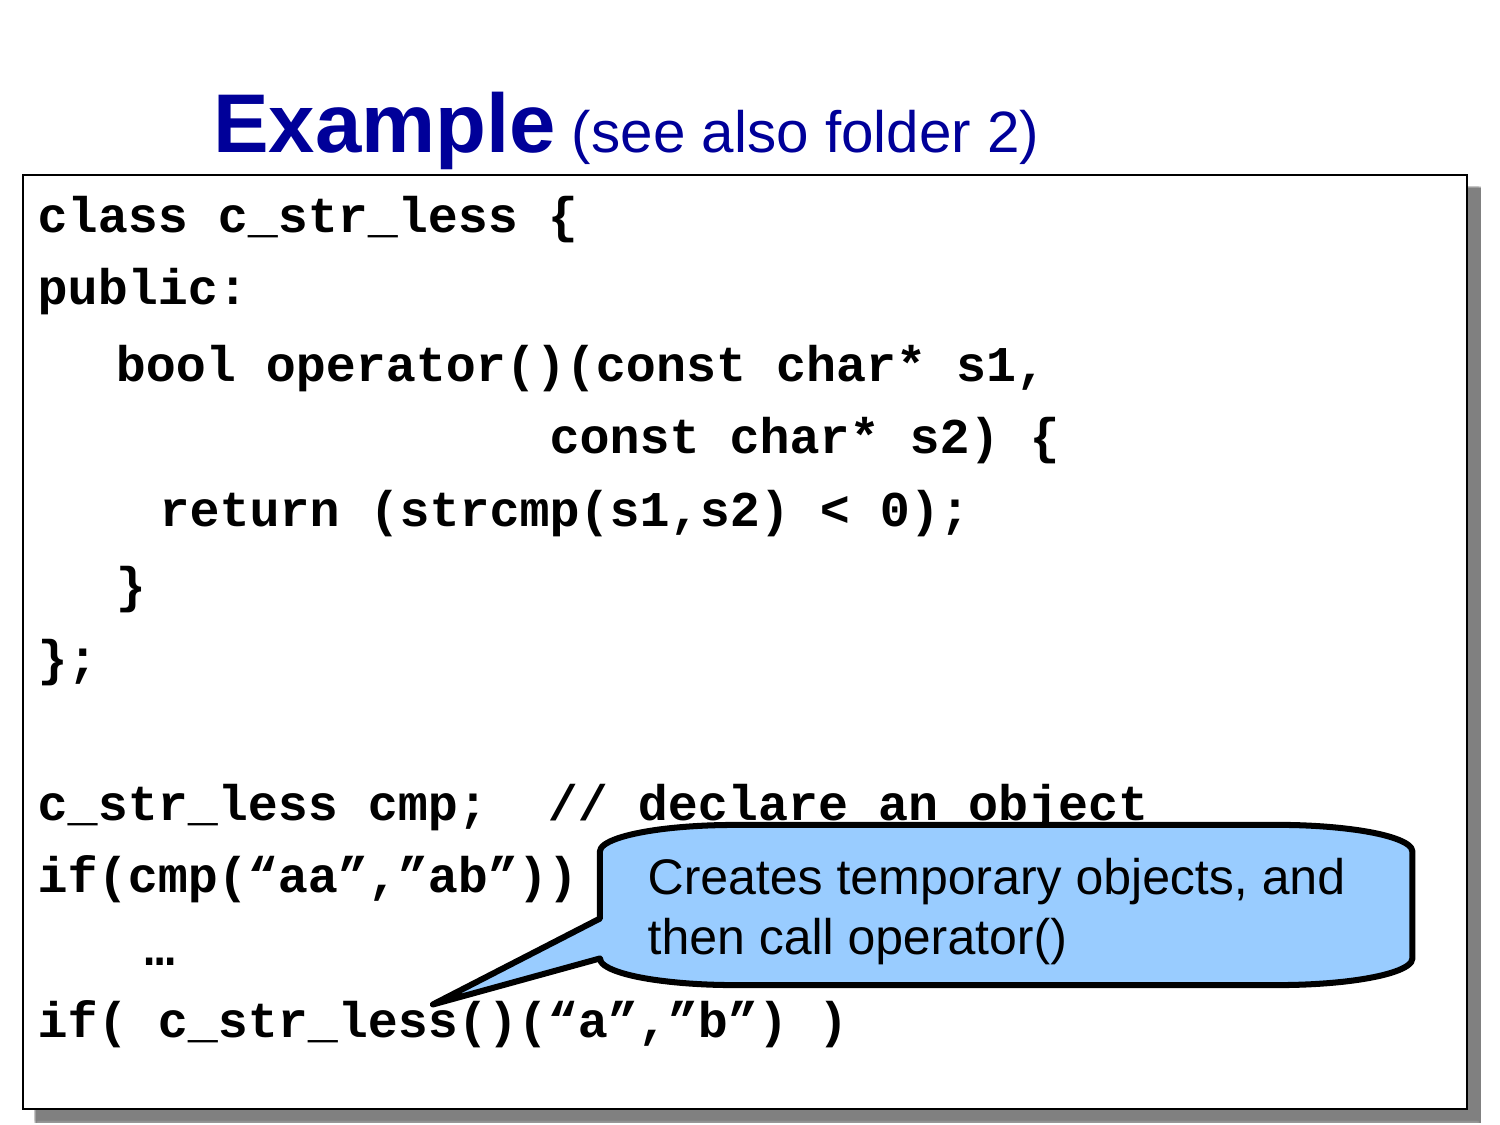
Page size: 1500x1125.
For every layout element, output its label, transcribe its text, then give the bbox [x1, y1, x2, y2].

title Example (see also folder 2) [198, 17, 1468, 220]
list class c_str_less { public: bool operator()(const char* s1, const char* s2) { return (strcmp(s1,s2) < 0); } }; c_str_less cmp; // declare an object if(cmp(“aa”,”ab”)) … if( c_str_less()(“a”,”b”) ) [22, 174, 1172, 1125]
text_box [1172, 220, 1468, 1110]
text_box Creates temporary objects, and then call operator() [432, 824, 1413, 1005]
